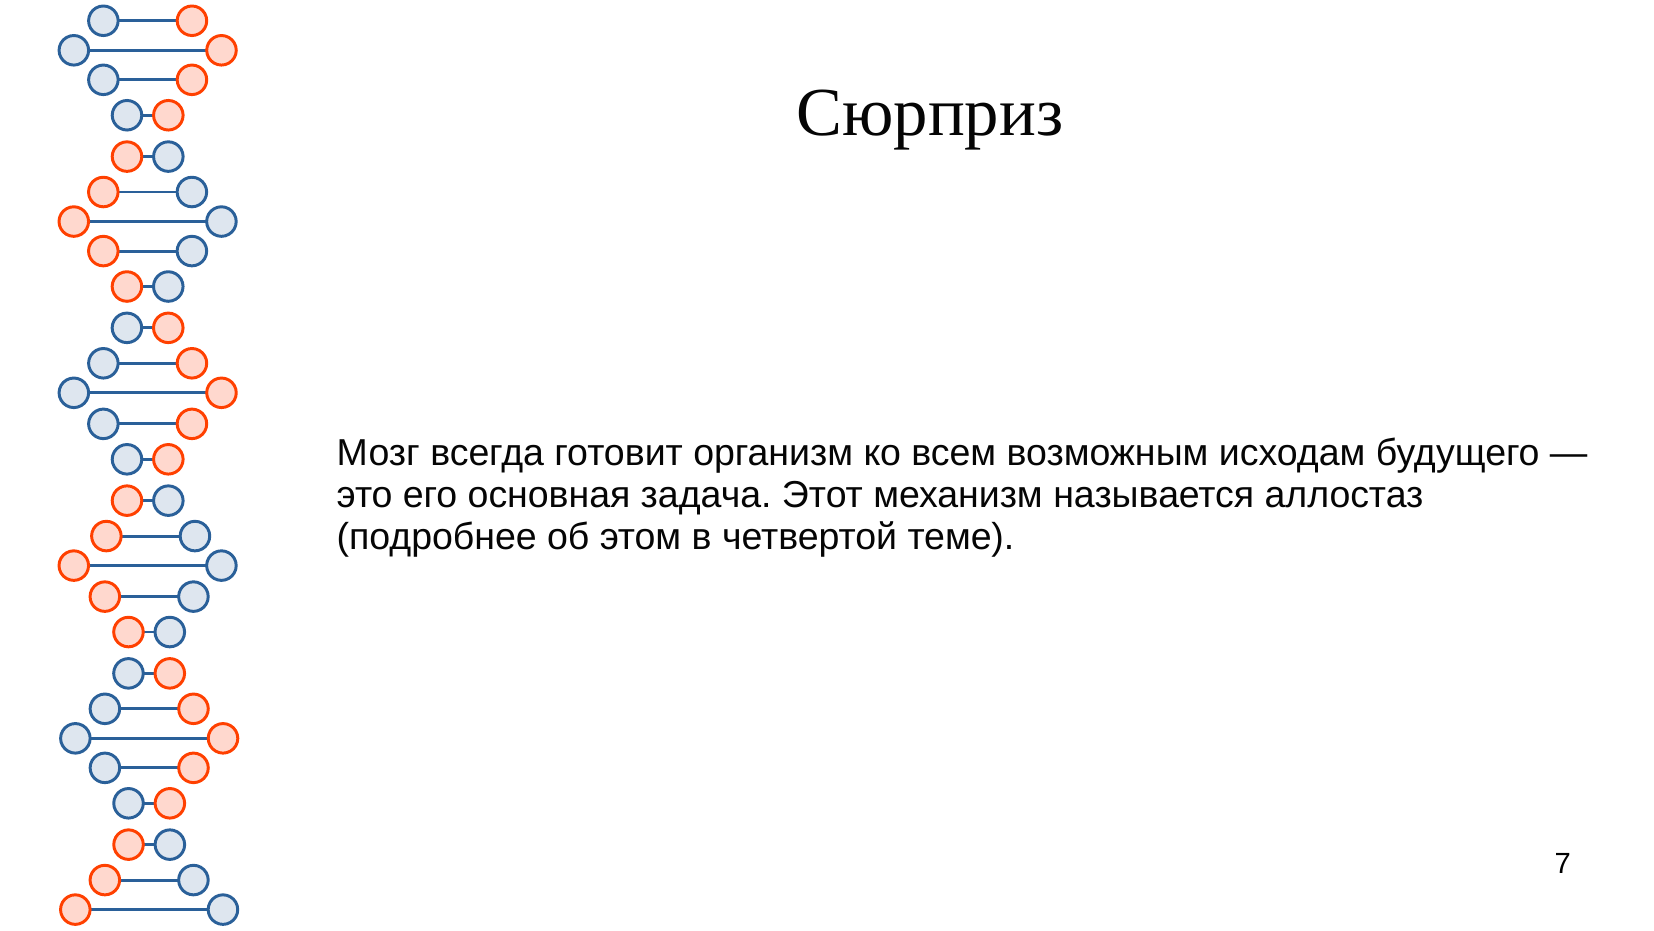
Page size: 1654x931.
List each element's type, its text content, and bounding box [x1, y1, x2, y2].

title Сюрприз [265, 35, 1595, 189]
list Мозг всегда готовит организм ко всем возможным исходам будущего — это его основная задача. Этот механизм называется аллостаз (подробнее об этом в четвертой теме). [265, 224, 1595, 764]
